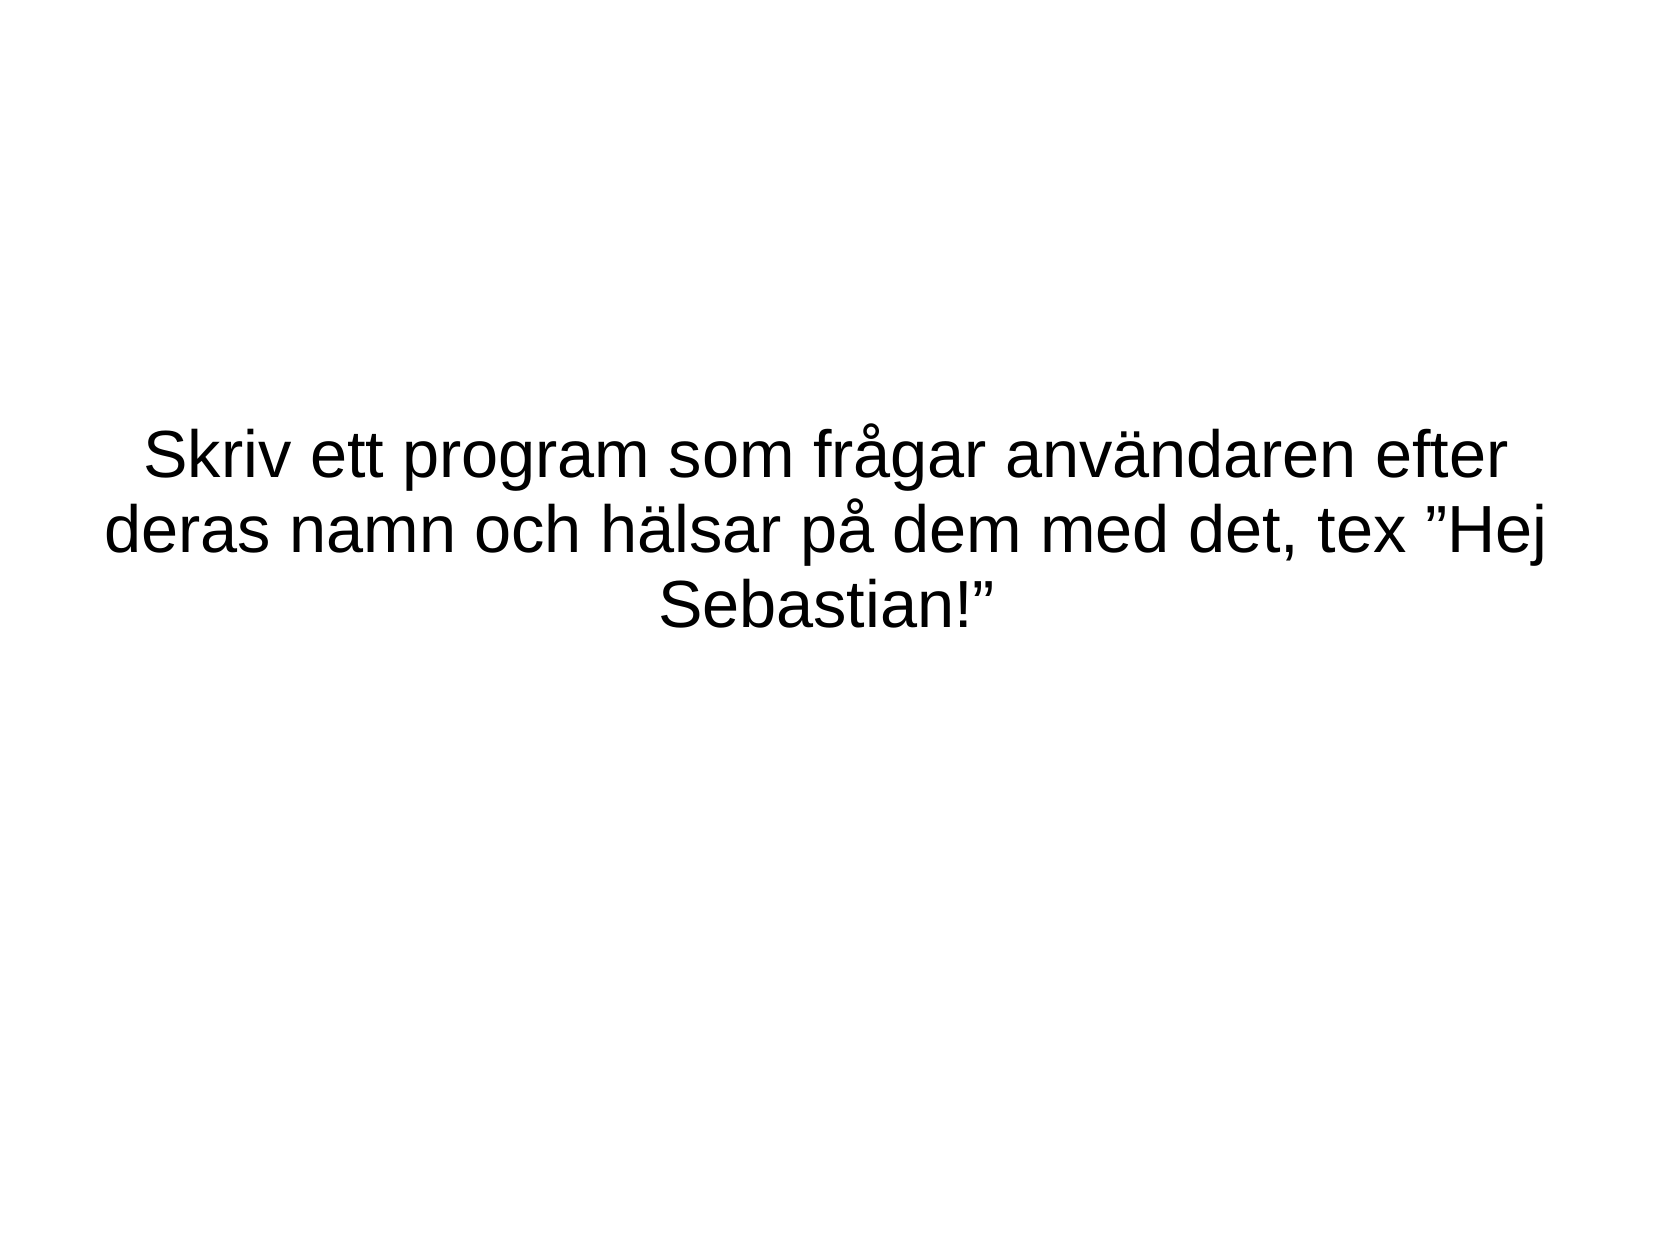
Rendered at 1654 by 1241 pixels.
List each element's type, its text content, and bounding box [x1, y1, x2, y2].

subtitle Skriv ett program som frågar användaren efter deras namn och hälsar på dem med det, tex ”Hej Sebastian!” [82, 49, 1571, 1010]
